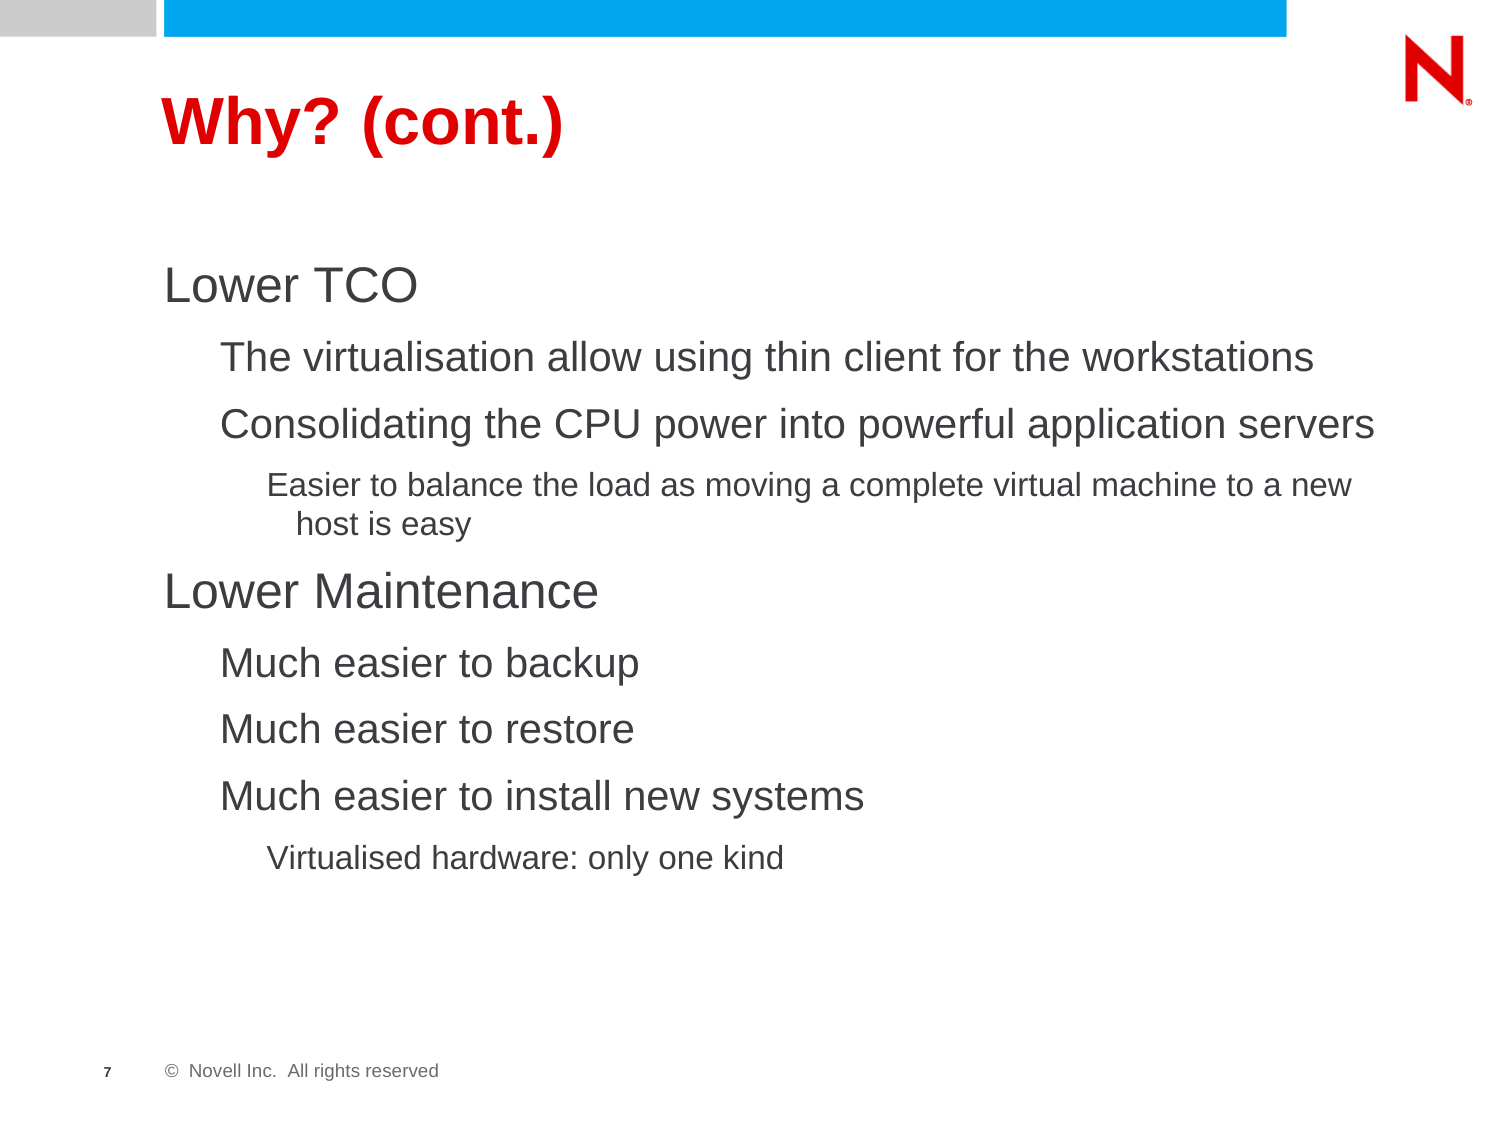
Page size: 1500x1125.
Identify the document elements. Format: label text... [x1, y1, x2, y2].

list Lower TCO The virtualisation allow using thin client for the workstations Consolidating the CPU power into powerful application servers Easier to balance the load as moving a complete virtual machine to a new host is easy Lower Maintenance Much easier to backup Much easier to restore Much easier to install new systems Virtualised hardware: only one kind [163, 254, 1404, 986]
picture [1403, 32, 1473, 107]
title Why? (cont.) [161, 41, 1383, 205]
